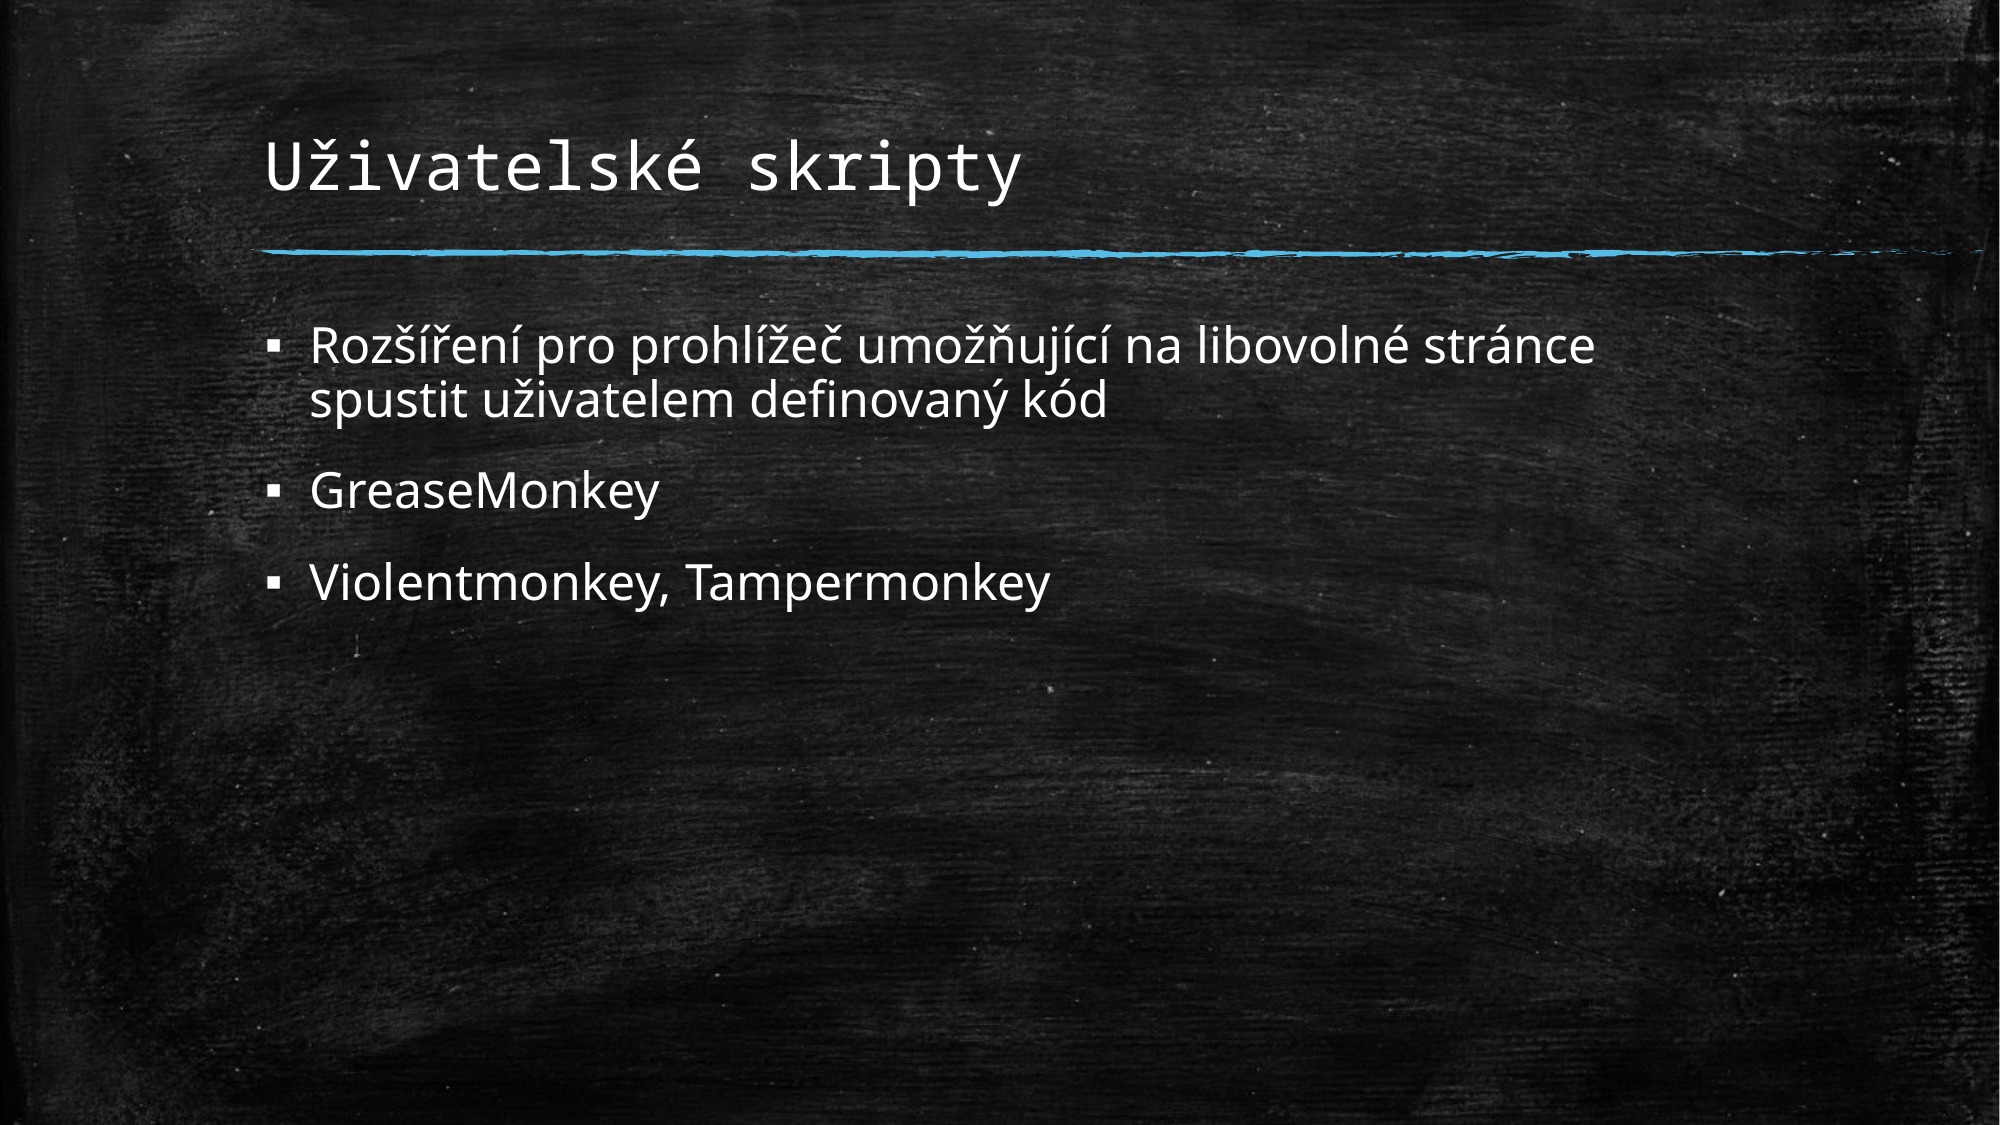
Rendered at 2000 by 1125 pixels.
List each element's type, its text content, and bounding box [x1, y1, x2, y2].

picture [0, 0, 2000, 1125]
title Uživatelské skripty [249, 45, 1750, 213]
list Rozšíření pro prohlížeč umožňující na libovolné stránce spustit uživatelem definovaný kód GreaseMonkey Violentmonkey, Tampermonkey [249, 312, 1750, 1013]
